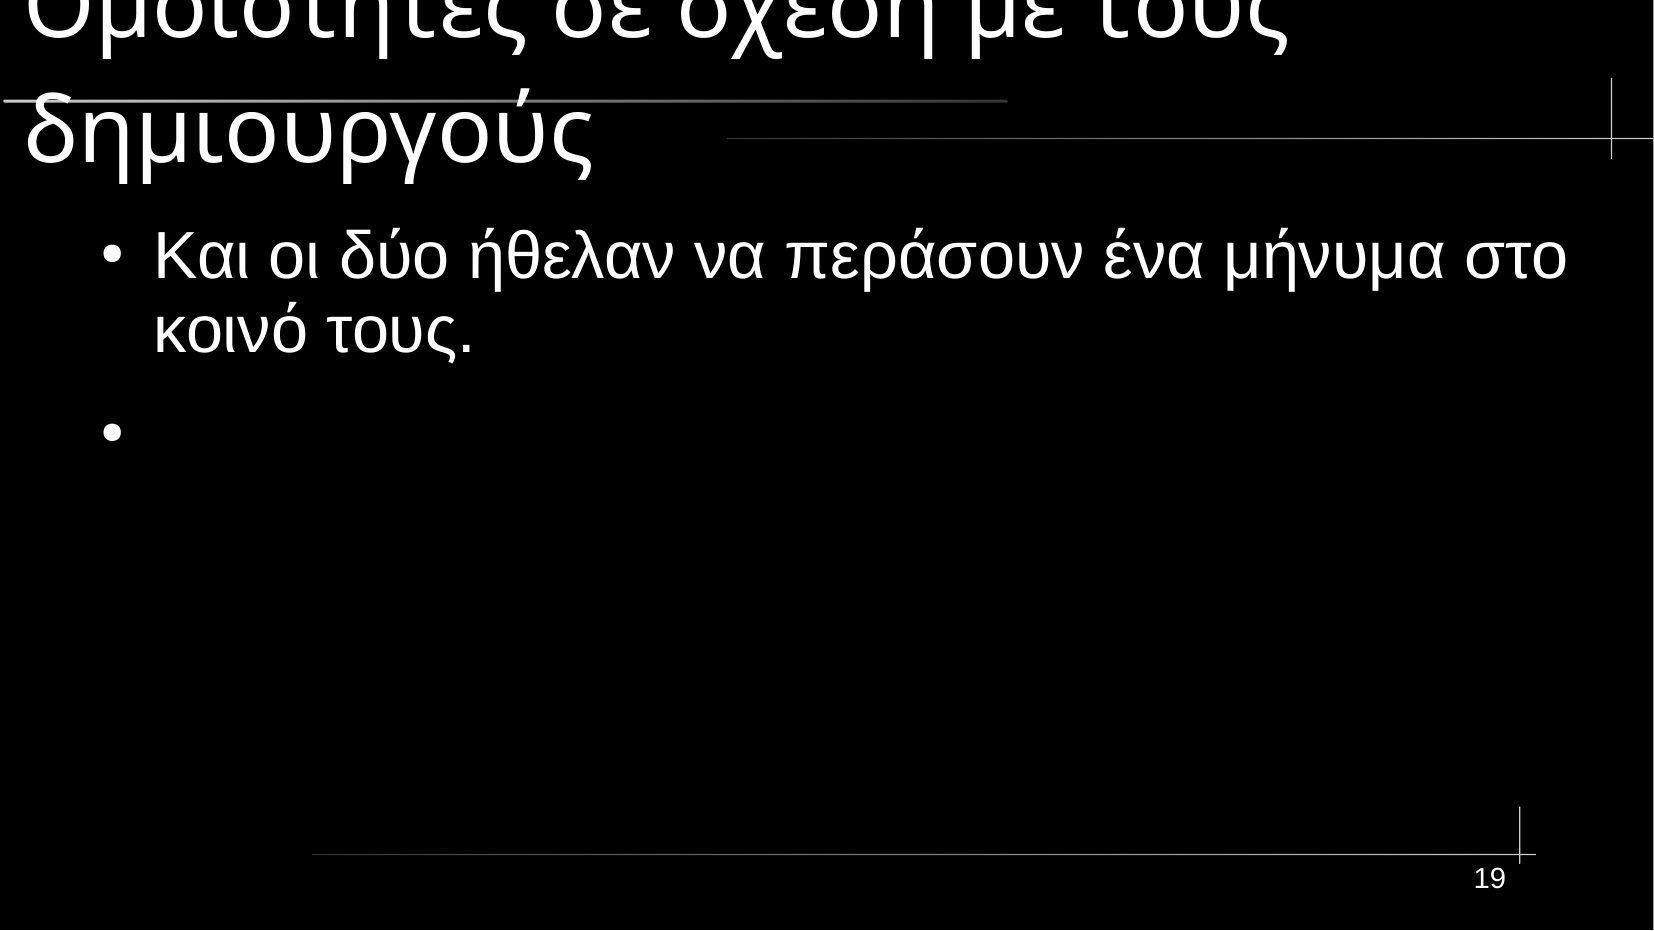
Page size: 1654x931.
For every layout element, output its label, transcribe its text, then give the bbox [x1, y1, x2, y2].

title Ομοιότητες σε σχέση με τους δημιουργούς [23, 11, 1589, 119]
list Και οι δύο ήθελαν να περάσουν ένα μήνυμα στο κοινό τους. [82, 217, 1571, 758]
